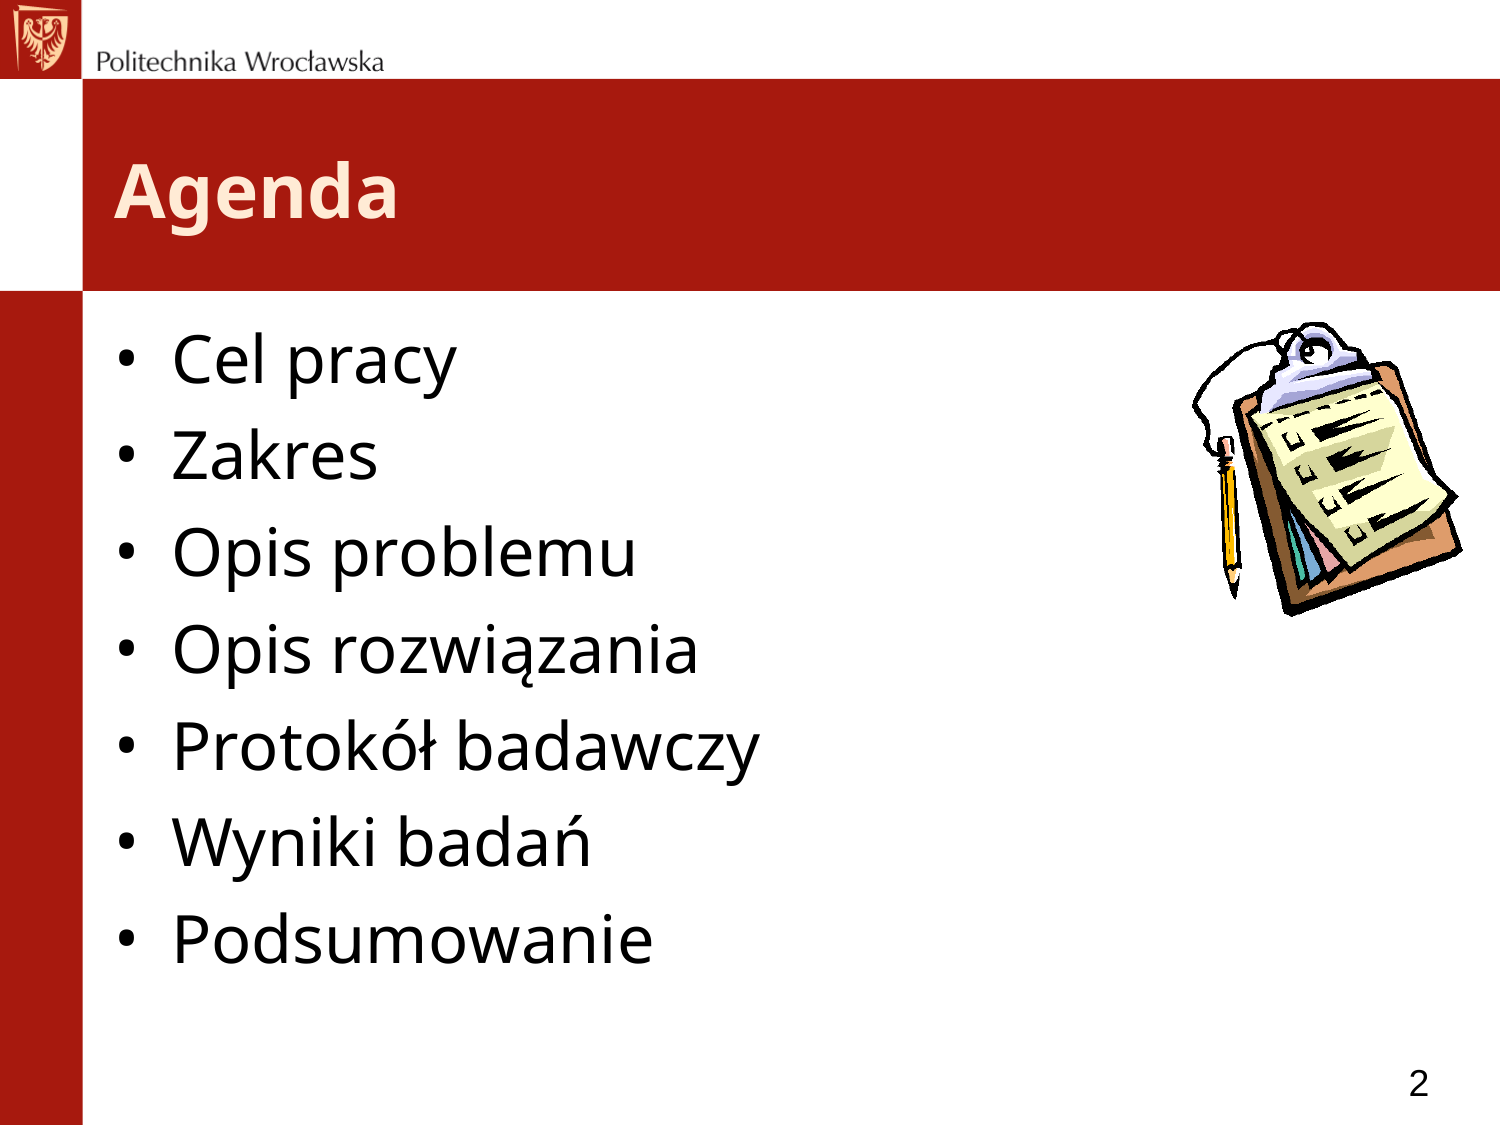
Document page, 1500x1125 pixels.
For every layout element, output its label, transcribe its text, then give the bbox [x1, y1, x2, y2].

picture [1192, 318, 1465, 619]
picture [0, 0, 384, 79]
title Agenda [100, 103, 1483, 274]
text_box <number> [1393, 1051, 1499, 1122]
list Cel pracy Zakres Opis problemu Opis rozwiązania Protokół badawczy Wyniki badań Podsumowanie [100, 308, 1483, 1125]
